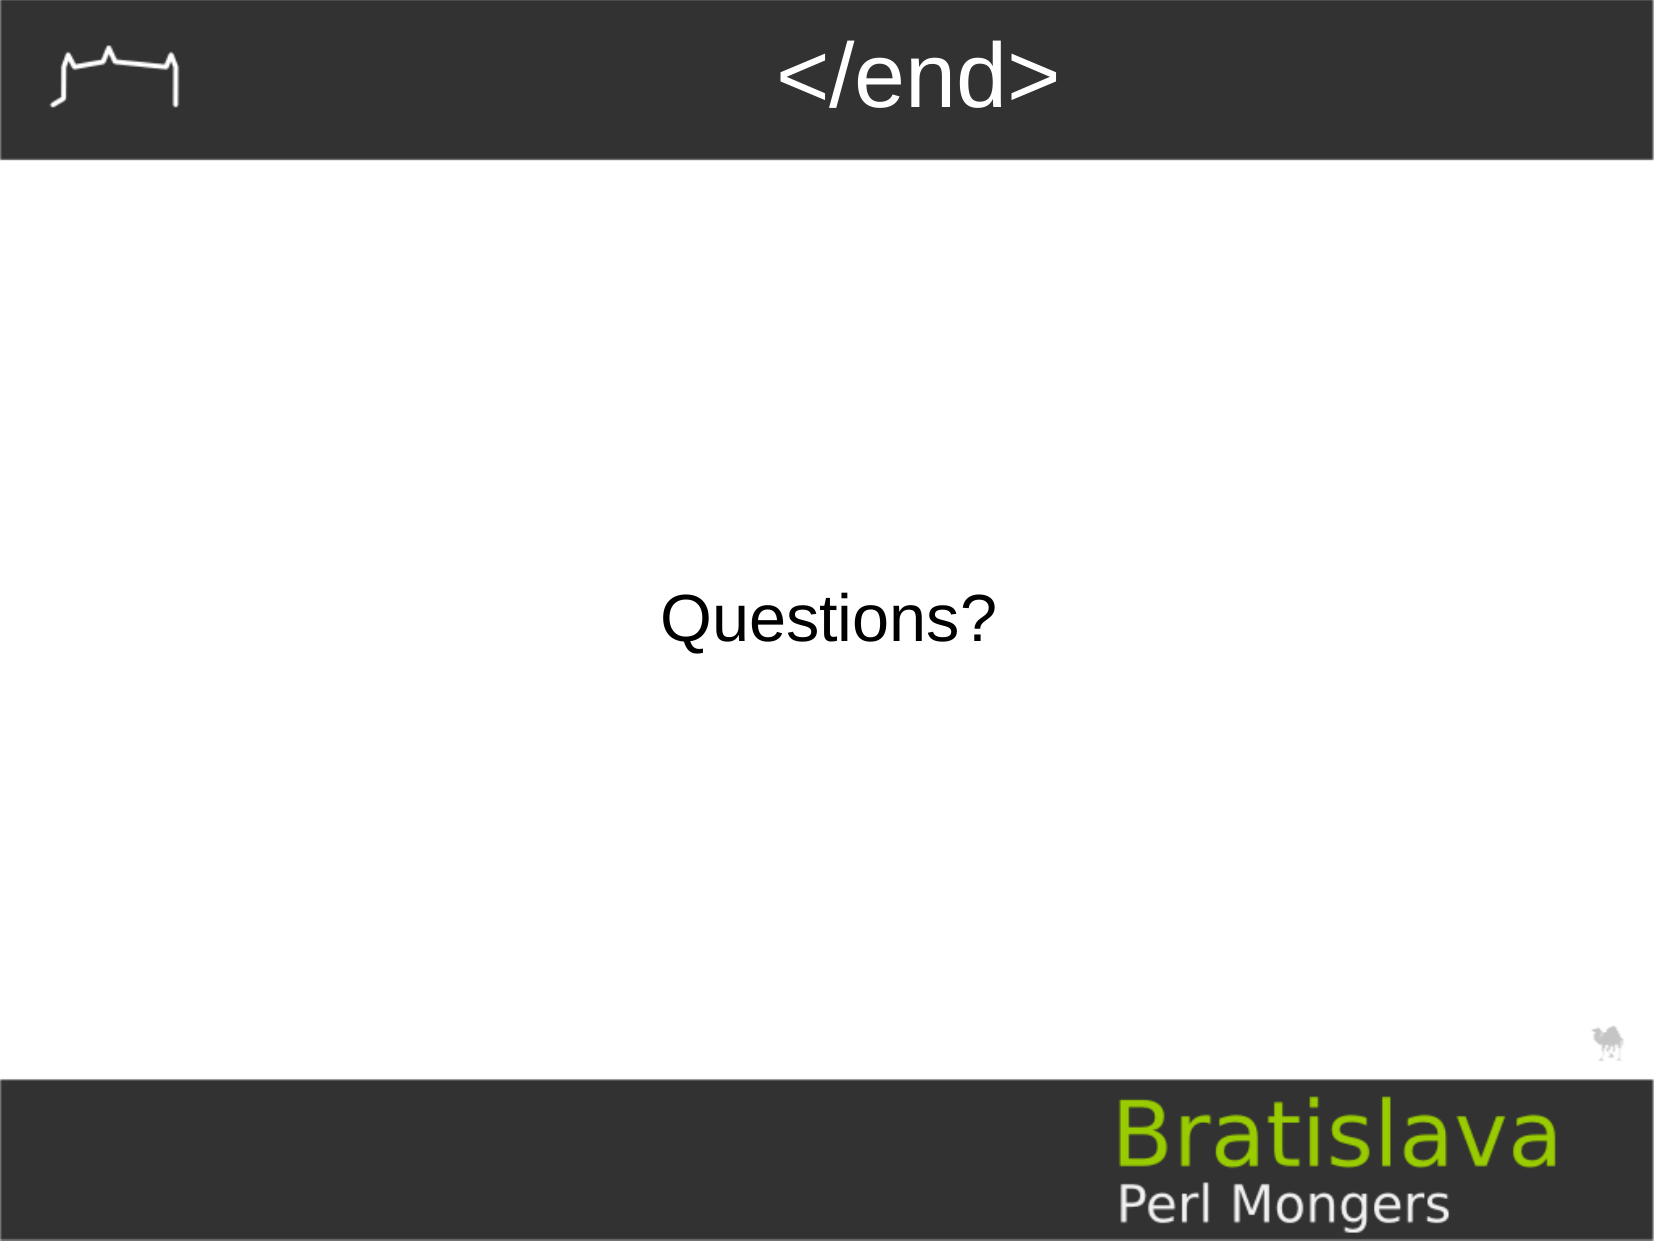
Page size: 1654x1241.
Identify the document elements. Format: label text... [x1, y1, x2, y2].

title </end> [193, 24, 1645, 128]
picture [0, 0, 1654, 1241]
subtitle Questions? [82, 187, 1576, 1051]
